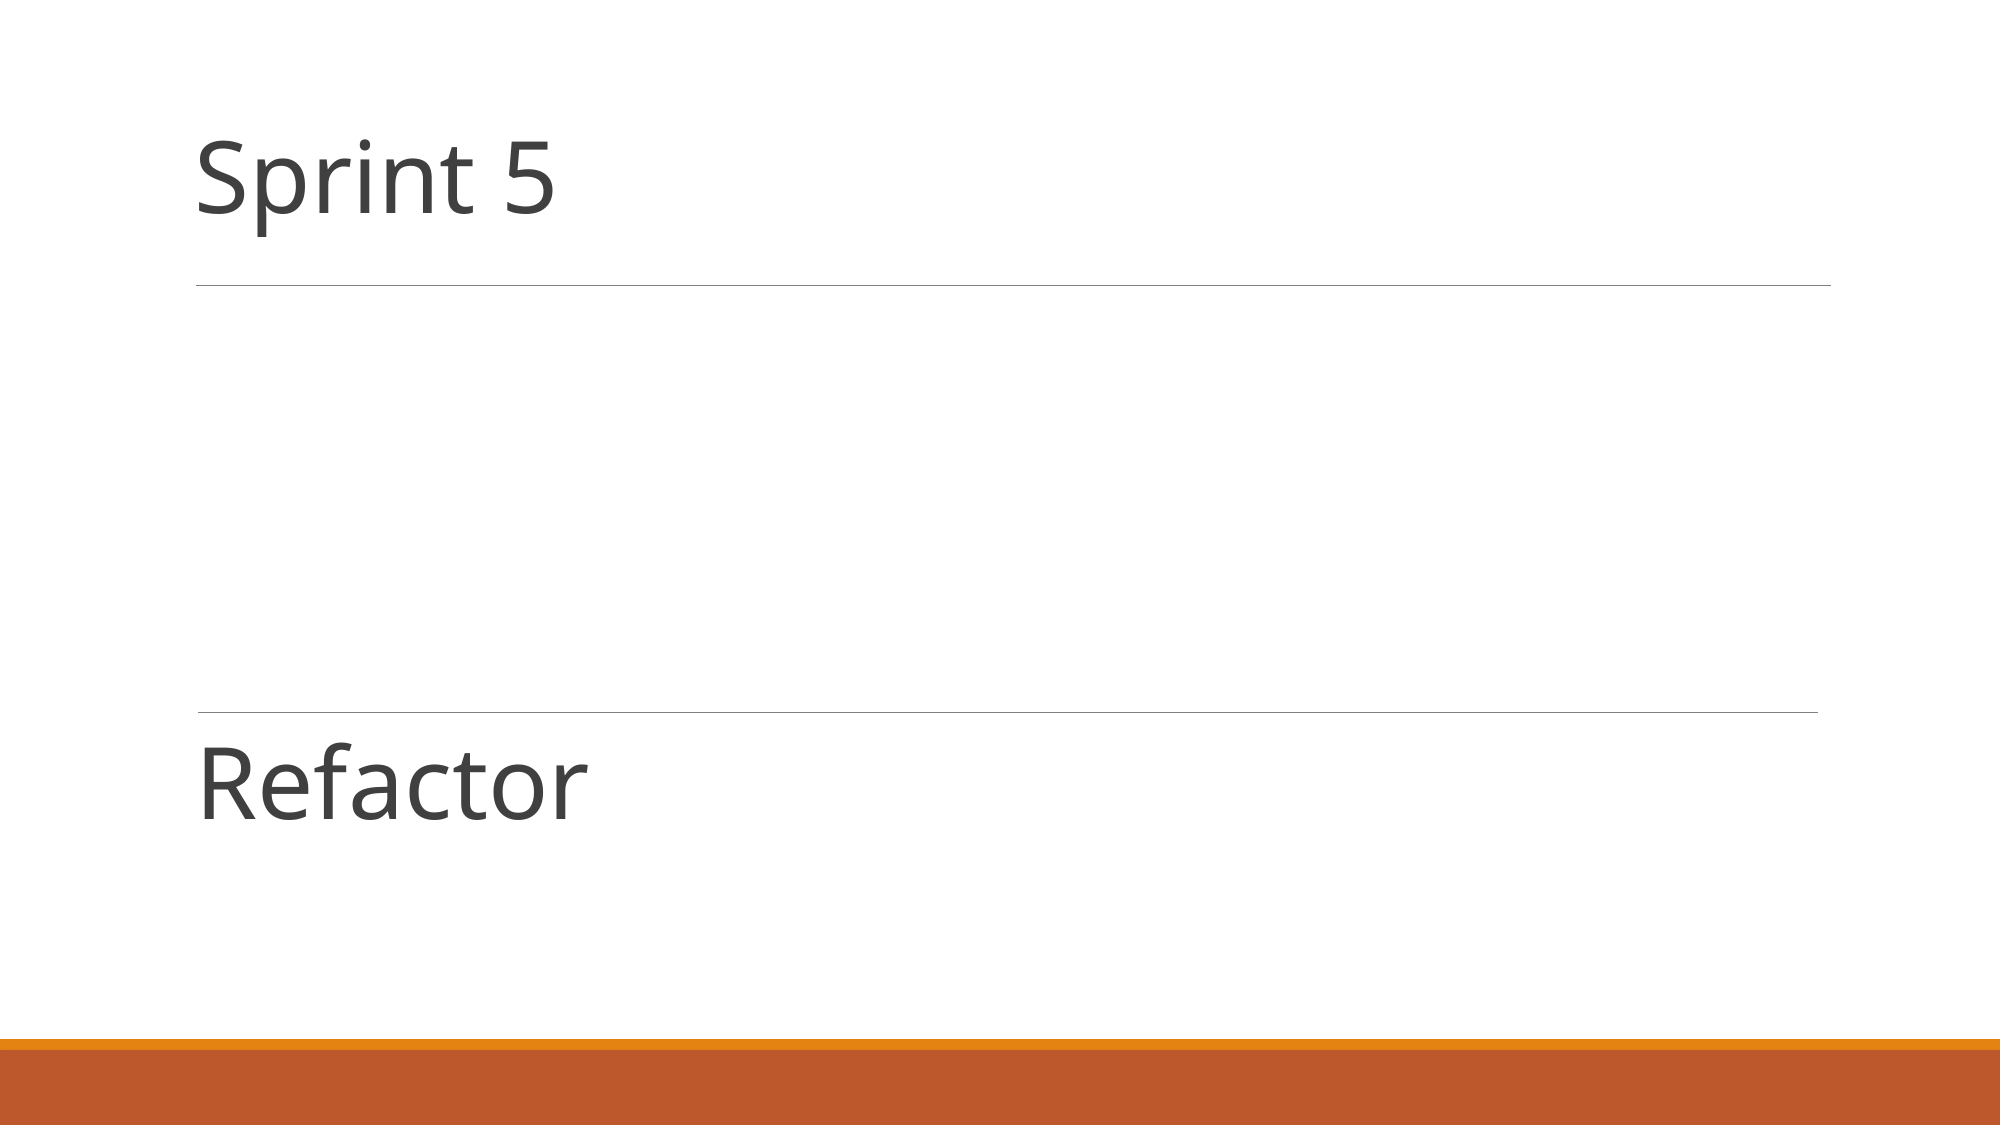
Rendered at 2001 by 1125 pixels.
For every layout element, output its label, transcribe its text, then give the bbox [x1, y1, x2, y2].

subtitle Refactor [180, 730, 1831, 919]
title Sprint 5 [180, 124, 1830, 710]
